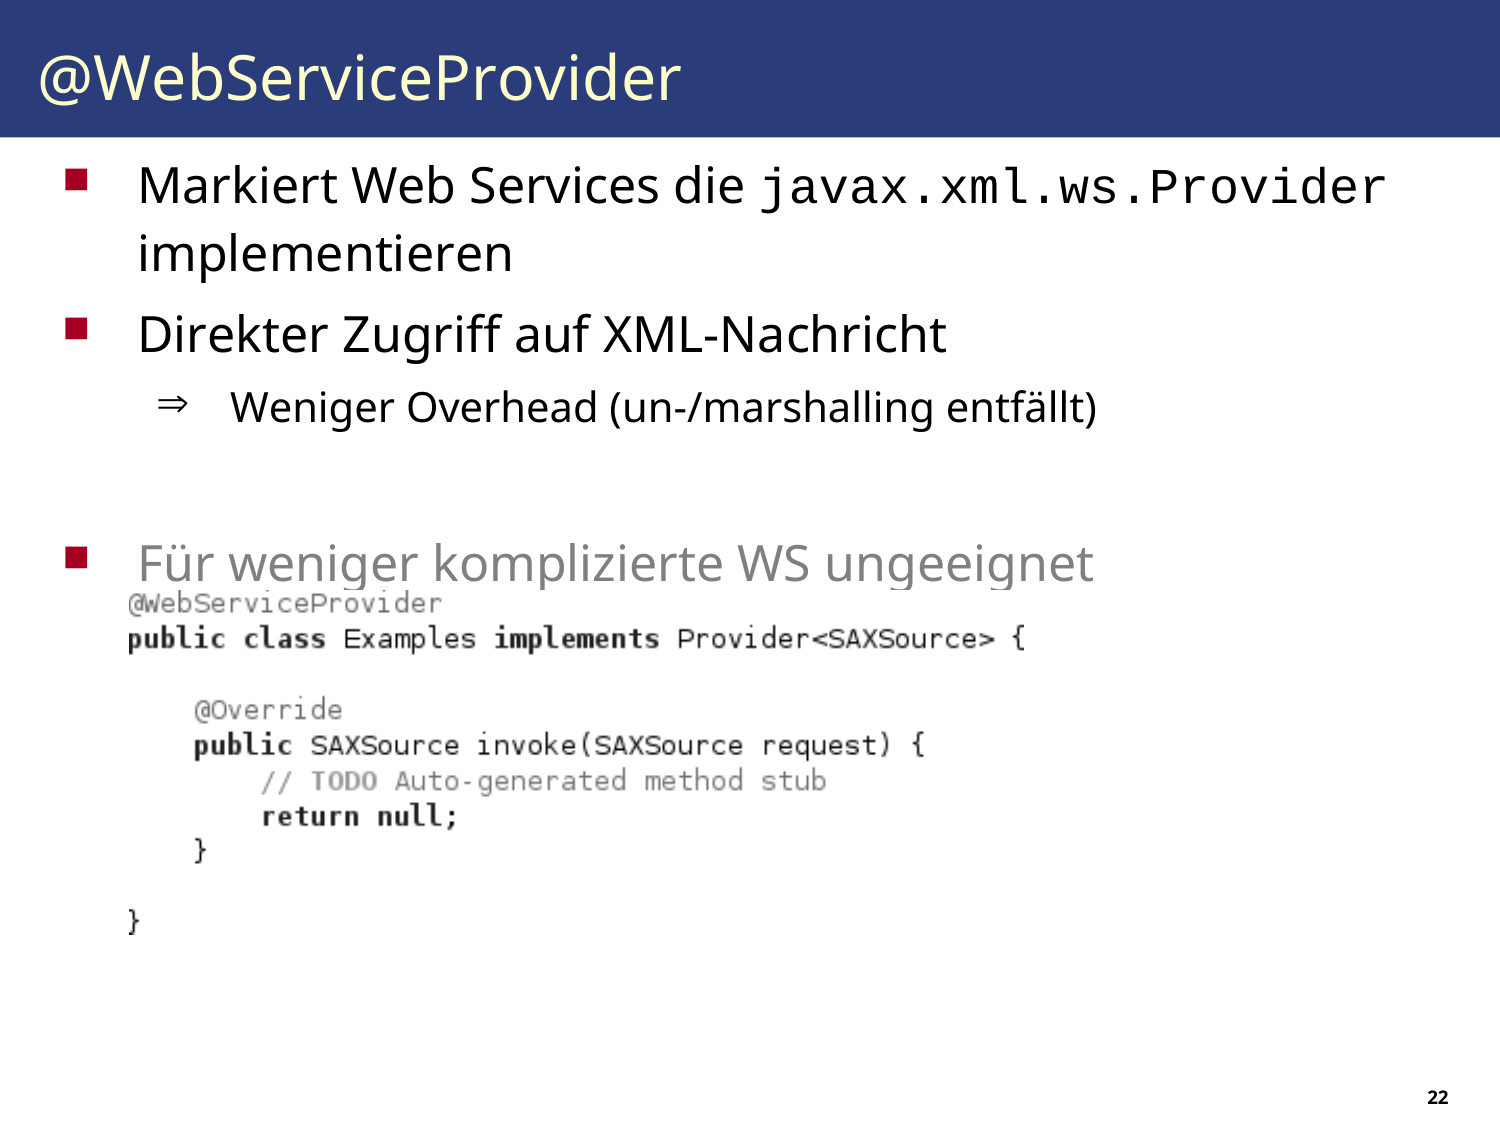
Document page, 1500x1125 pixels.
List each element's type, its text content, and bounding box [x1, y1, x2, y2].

text_box @WebServiceProvider [37, 0, 1476, 151]
picture [129, 590, 1024, 935]
text_box 22 [1412, 1077, 1500, 1117]
list Markiert Web Services die javax.xml.ws.Provider implementieren Direkter Zugriff auf XML-Nachricht Weniger Overhead (un-/marshalling entfällt) Für weniger komplizierte WS ungeeignet [62, 151, 1449, 1087]
